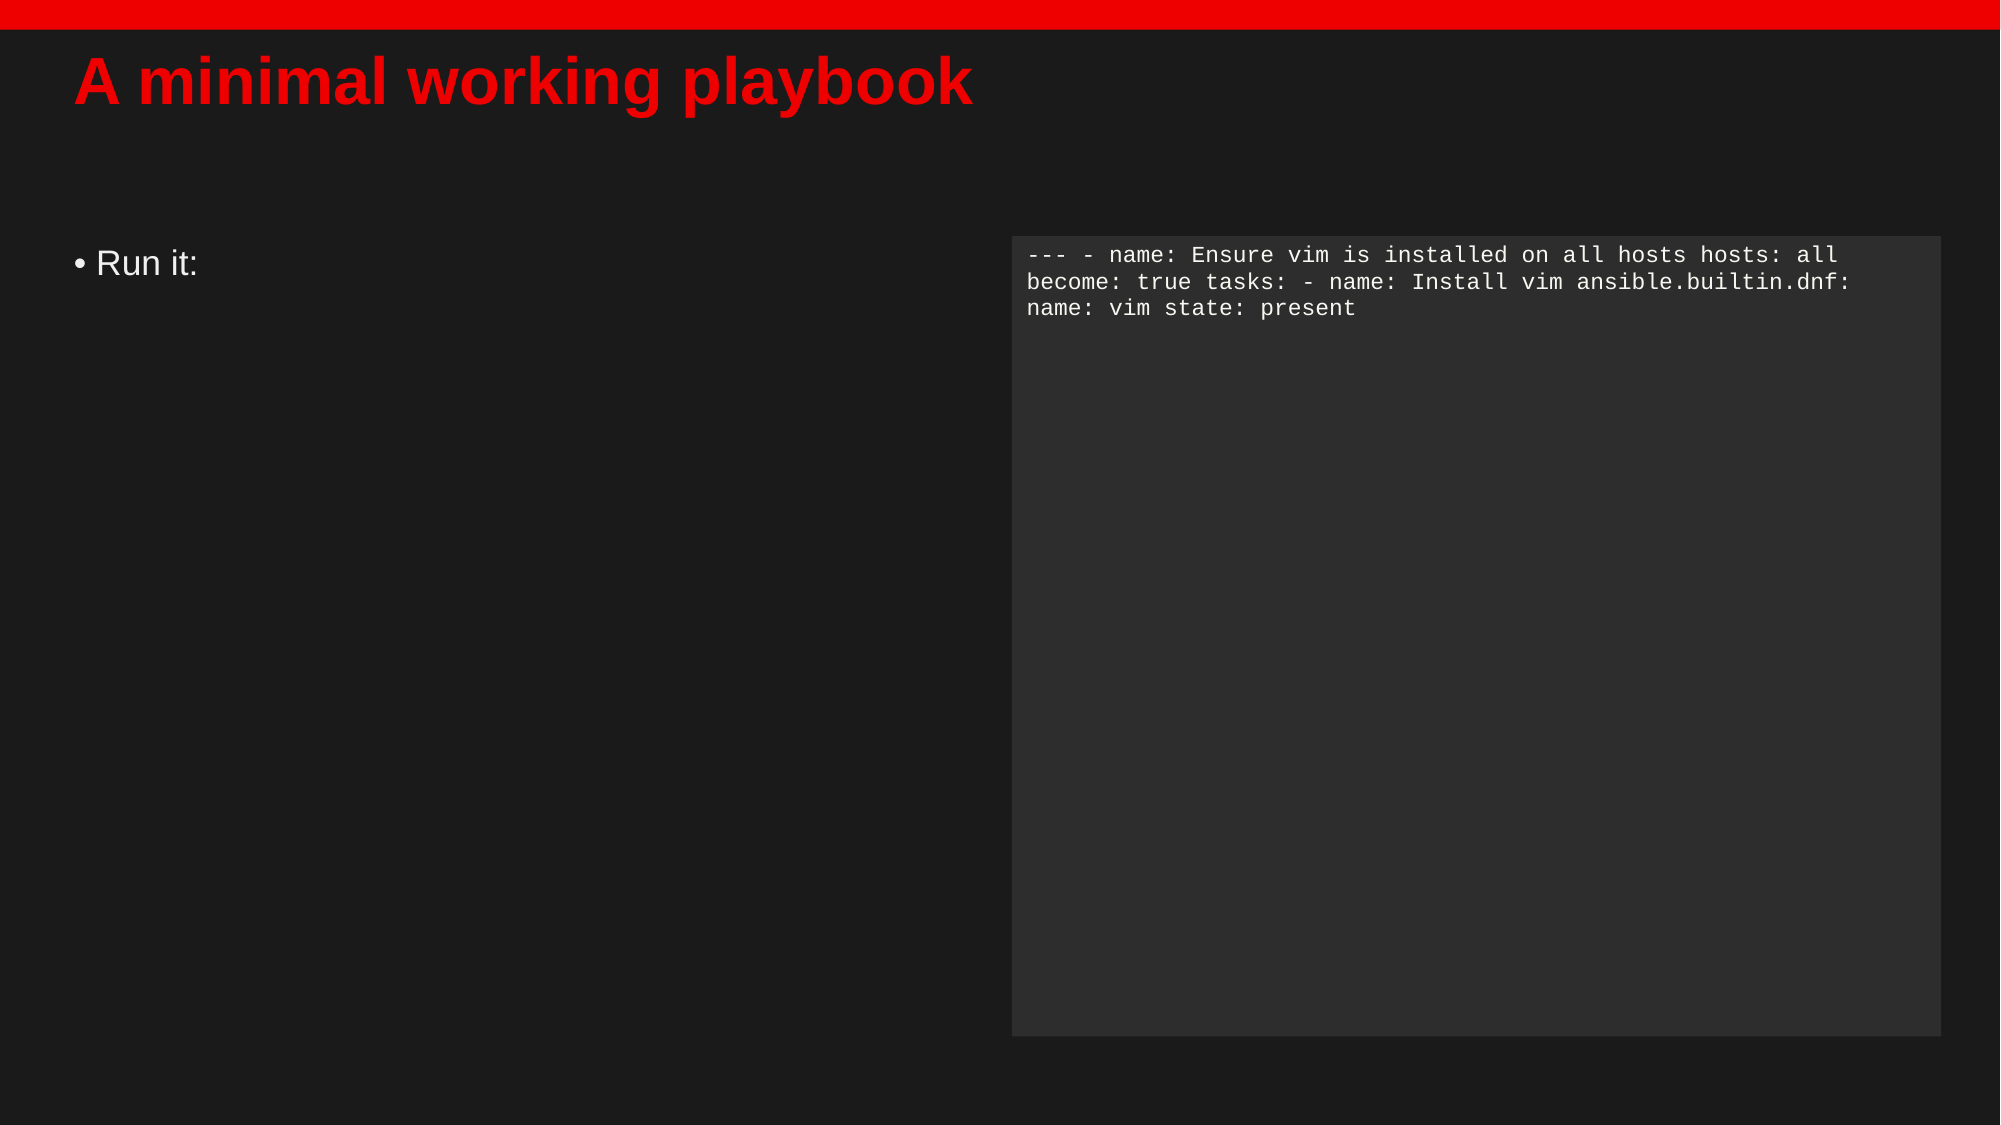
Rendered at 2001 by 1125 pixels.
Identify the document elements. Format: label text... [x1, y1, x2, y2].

text_box • Run it: [59, 236, 989, 1037]
text_box --- - name: Ensure vim is installed on all hosts hosts: all become: true tasks: - name: Install vim ansible.builtin.dnf: name: vim state: present [1011, 236, 1942, 1037]
text_box A minimal working playbook [59, 36, 1942, 208]
text_box [0, 0, 2001, 30]
